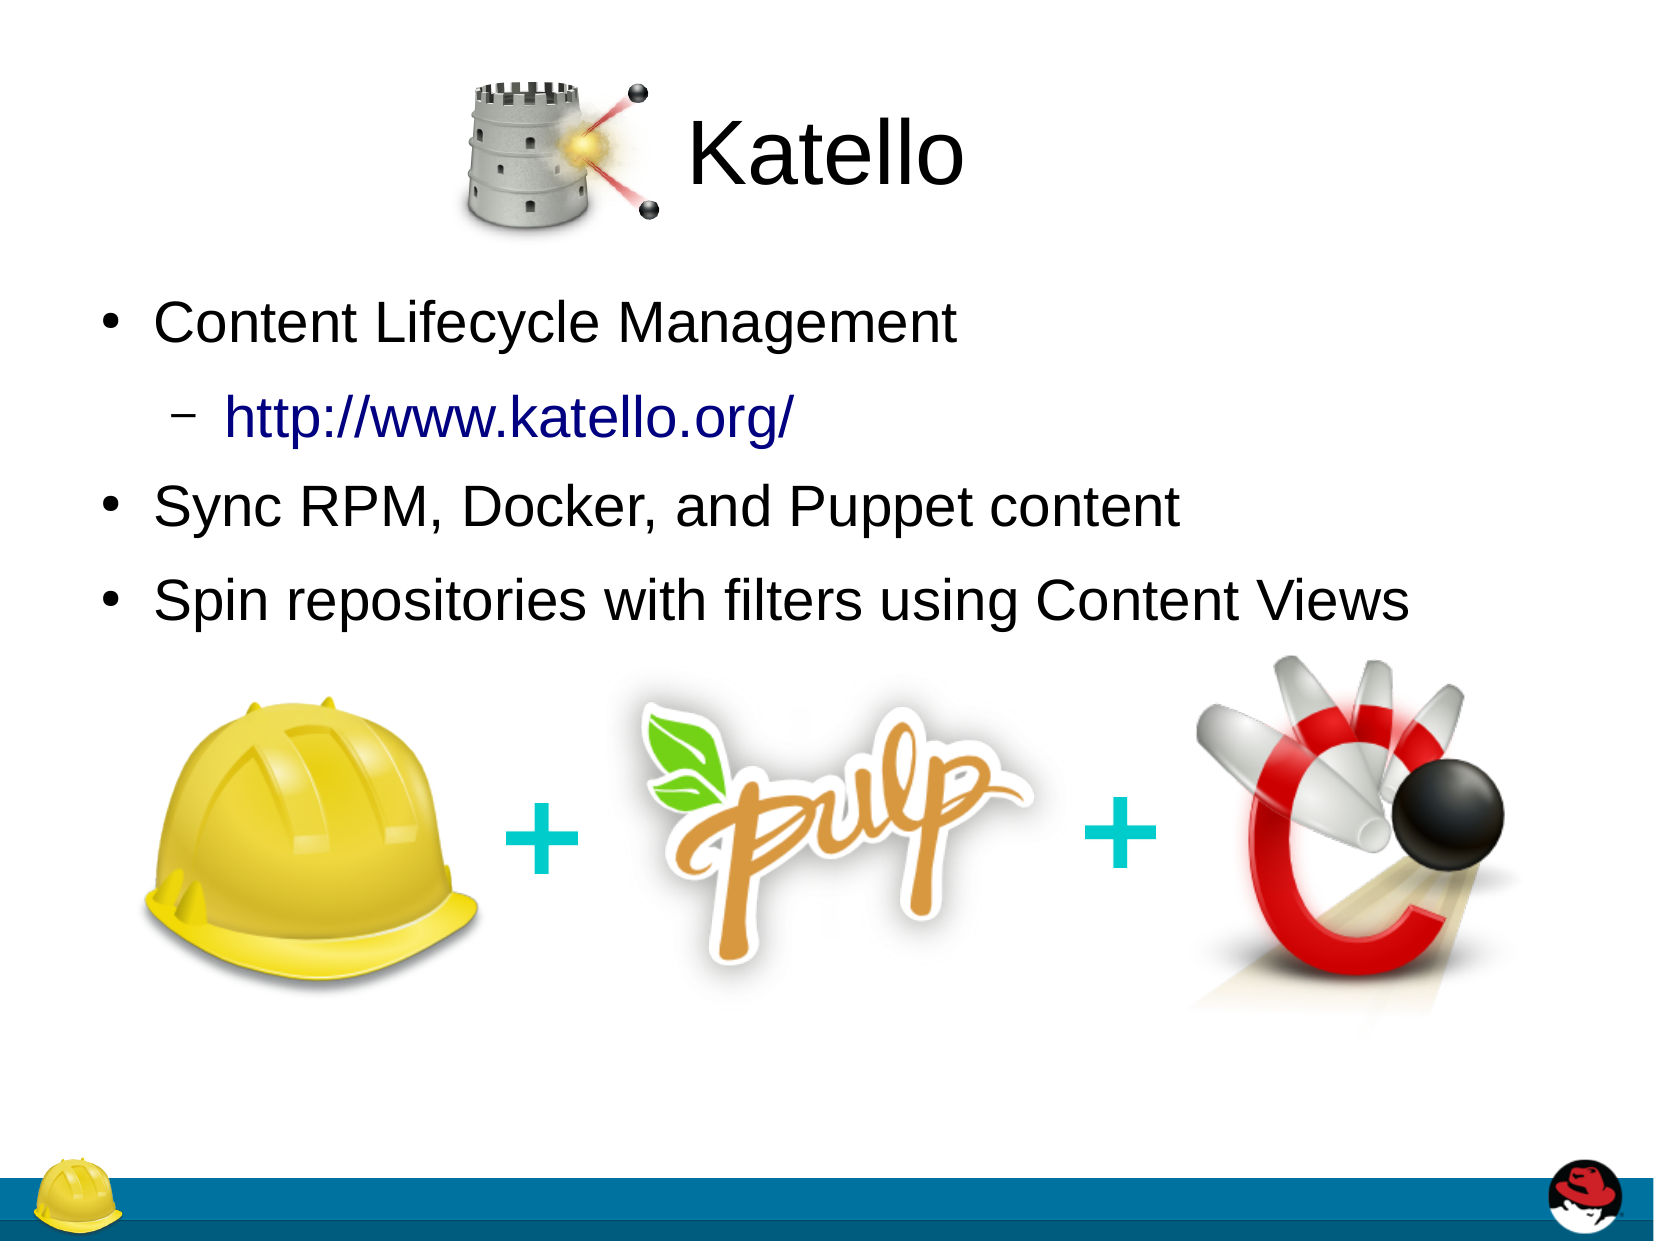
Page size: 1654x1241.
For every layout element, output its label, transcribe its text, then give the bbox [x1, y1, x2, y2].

picture [106, 651, 578, 1052]
picture [607, 666, 1074, 1010]
picture [23, 1145, 130, 1235]
picture [1085, 639, 1544, 1040]
picture [1547, 1157, 1630, 1233]
picture [448, 53, 672, 266]
title Katello [82, 49, 1571, 257]
list Content Lifecycle Management http://www.katello.org/ Sync RPM, Docker, and Puppet content Spin repositories with filters using Content Views [82, 290, 1571, 1010]
